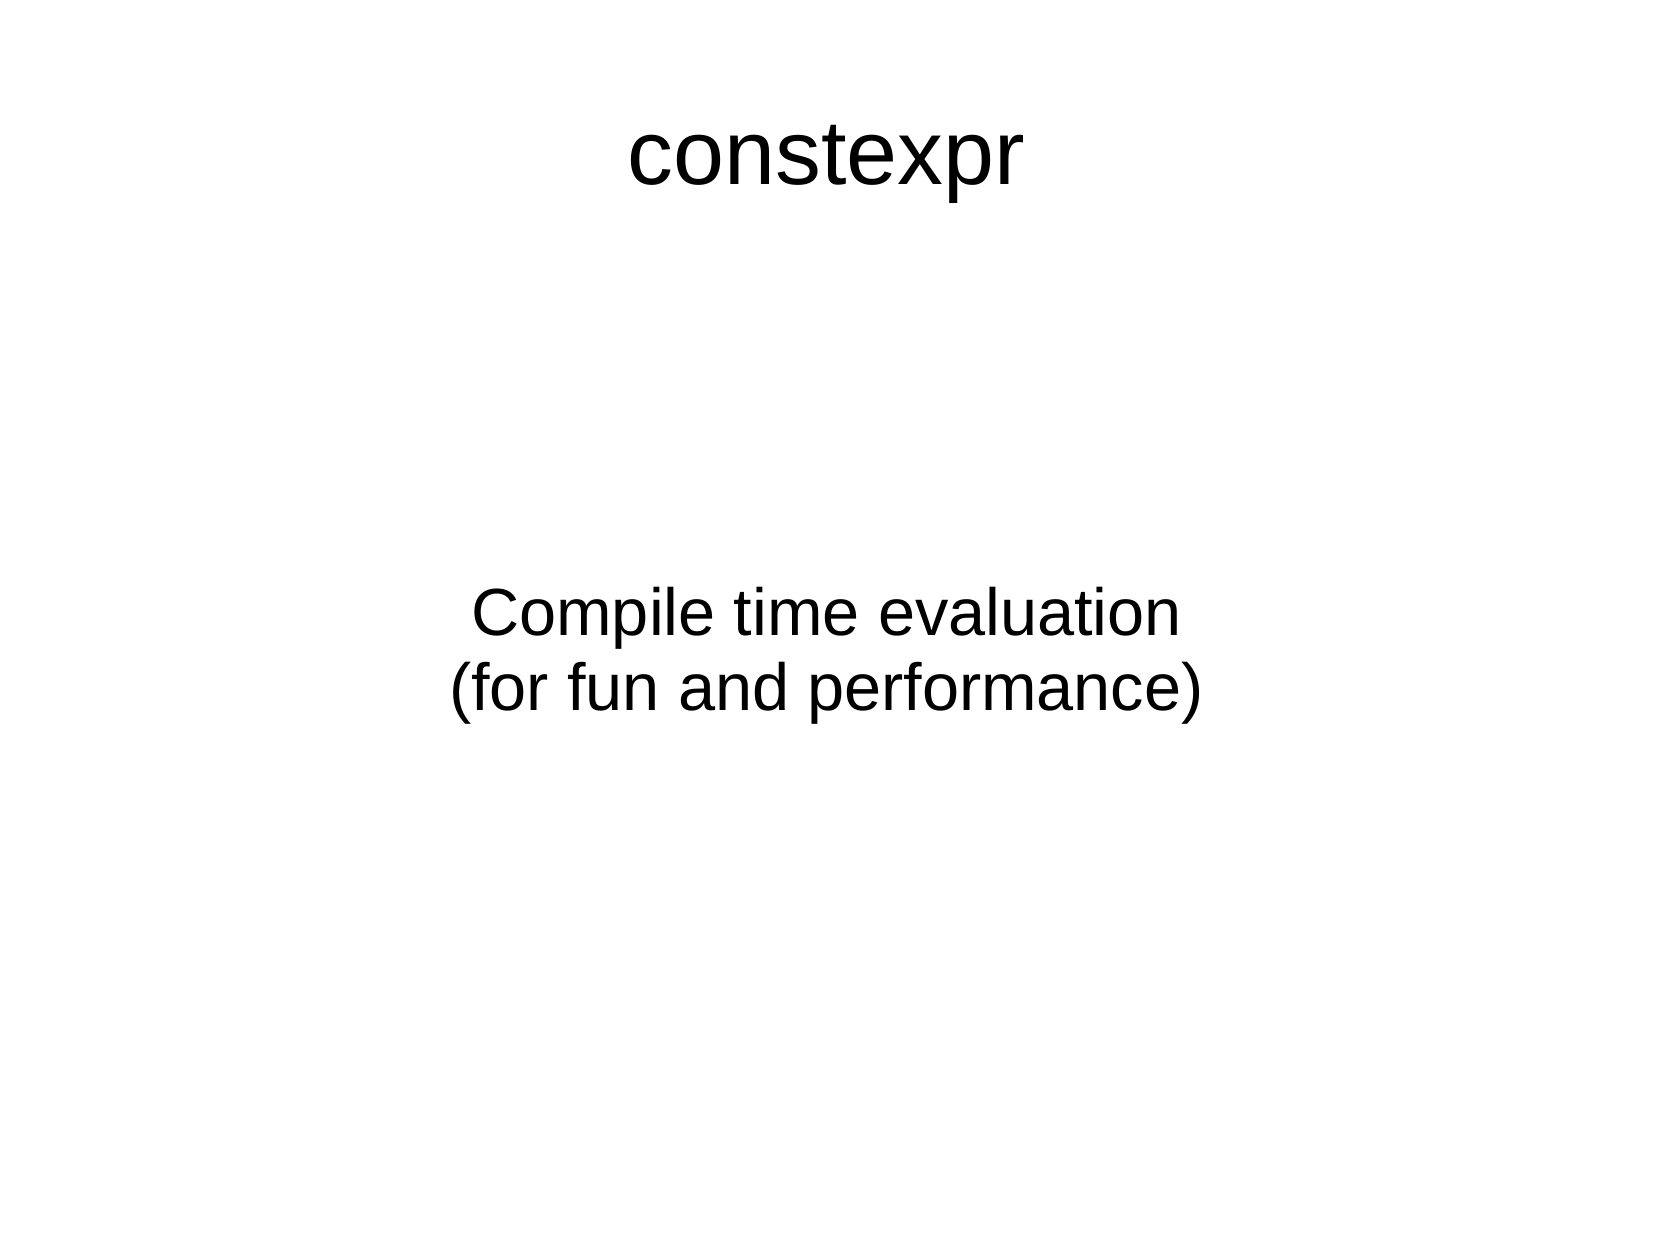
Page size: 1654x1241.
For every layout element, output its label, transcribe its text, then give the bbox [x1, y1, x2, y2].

title constexpr [82, 49, 1571, 257]
subtitle Compile time evaluation (for fun and performance) [82, 290, 1571, 1010]
